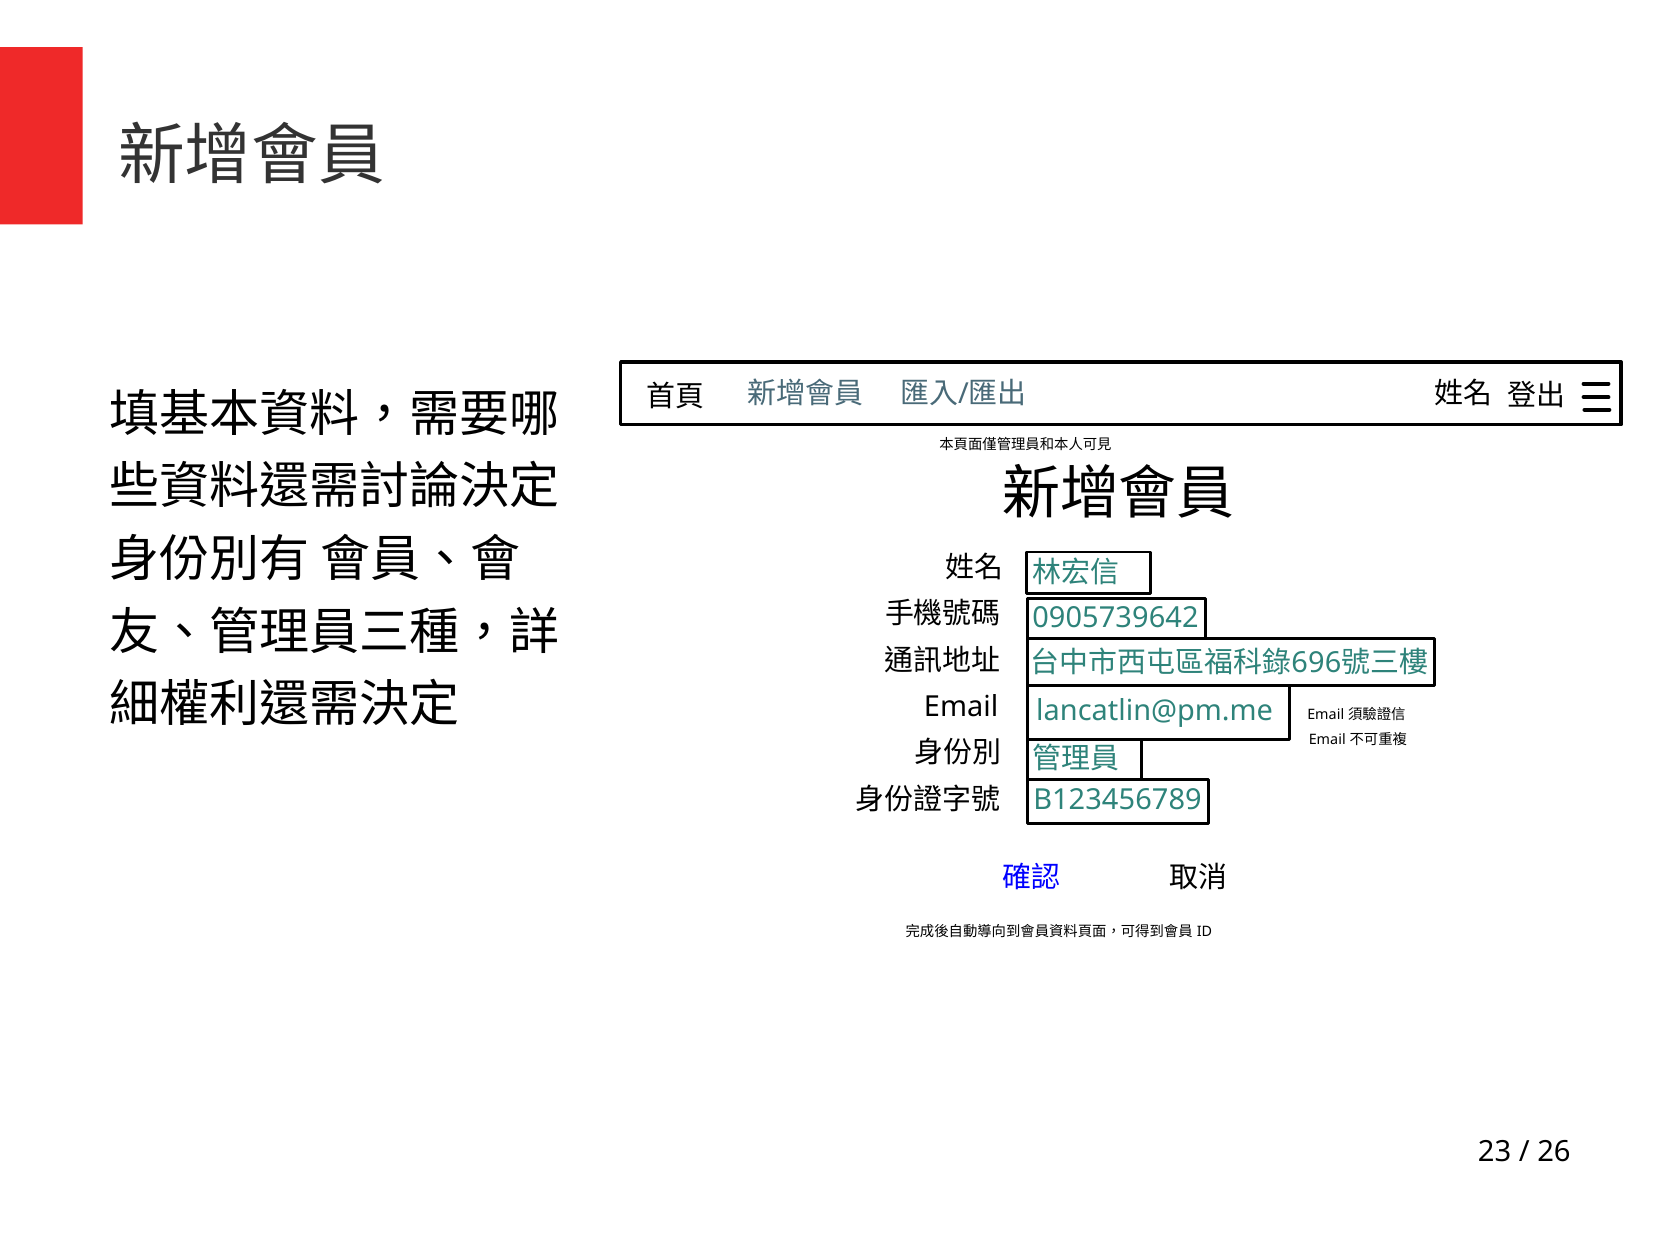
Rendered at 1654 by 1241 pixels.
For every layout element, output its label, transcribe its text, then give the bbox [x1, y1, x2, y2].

text_box 填基本資料，需要哪些資料還需討論決定 身份別有 會員、會友、管理員三種，詳細權利還需決定 [94, 366, 591, 751]
title 新增會員 [118, 49, 1571, 257]
picture [612, 354, 1630, 1074]
